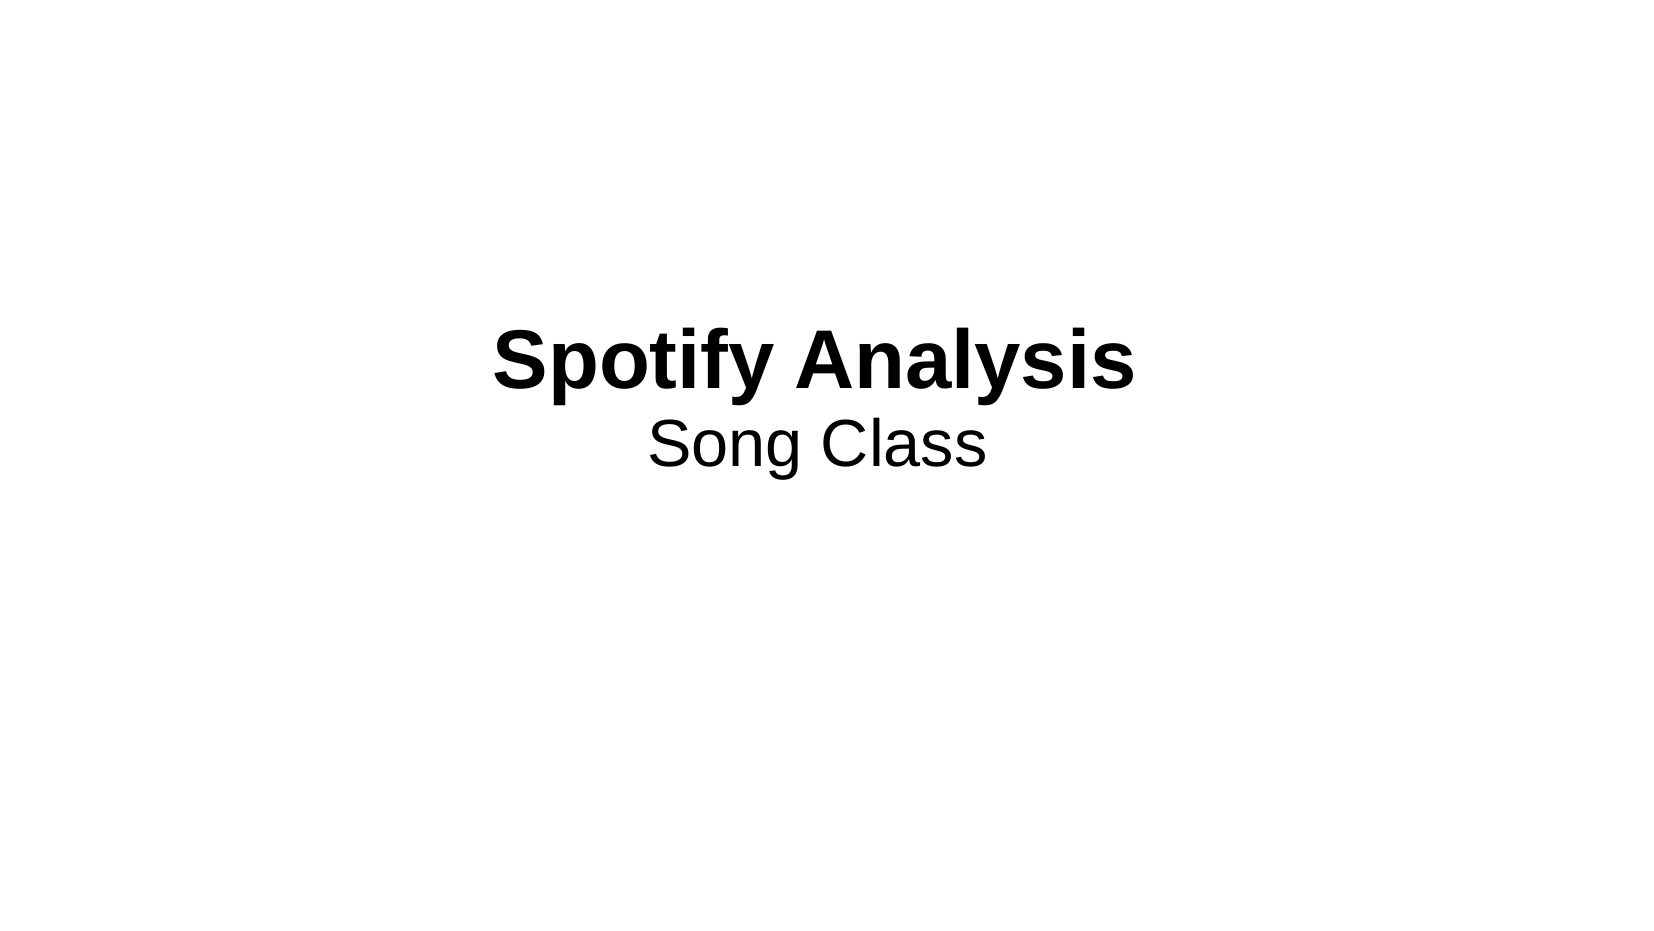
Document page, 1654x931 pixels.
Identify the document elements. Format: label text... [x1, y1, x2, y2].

subtitle Spotify Analysis Song Class [82, 37, 1571, 757]
